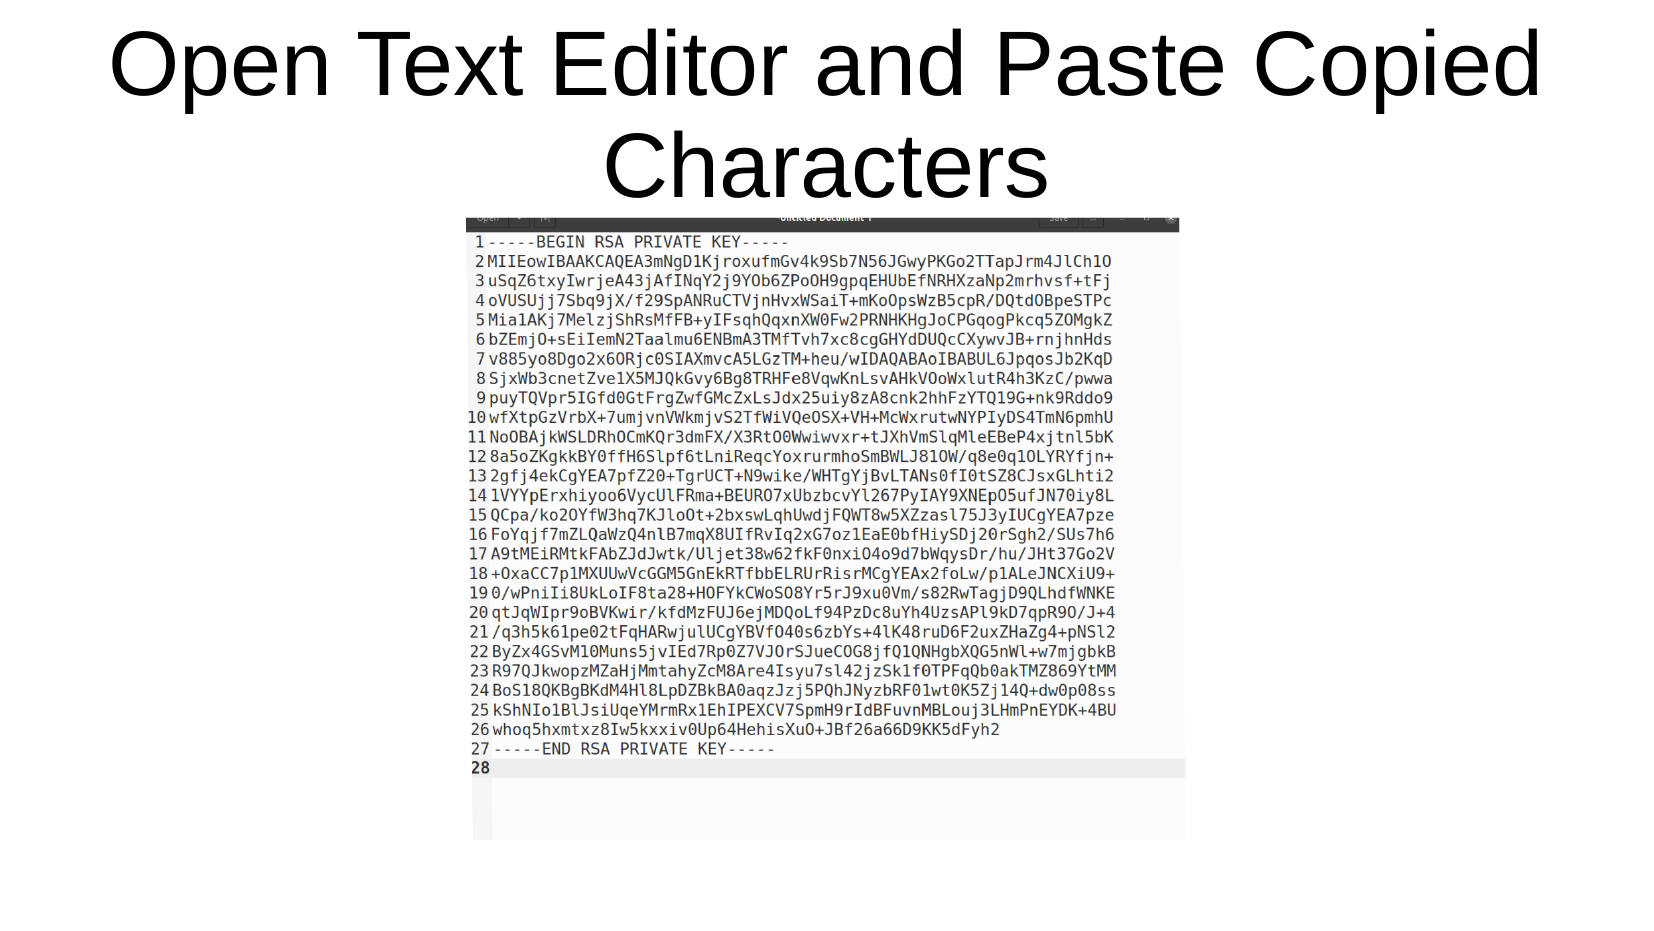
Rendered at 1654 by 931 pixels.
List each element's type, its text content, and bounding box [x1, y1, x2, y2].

title Open Text Editor and Paste Copied Characters [82, 12, 1571, 218]
picture [465, 217, 1186, 840]
